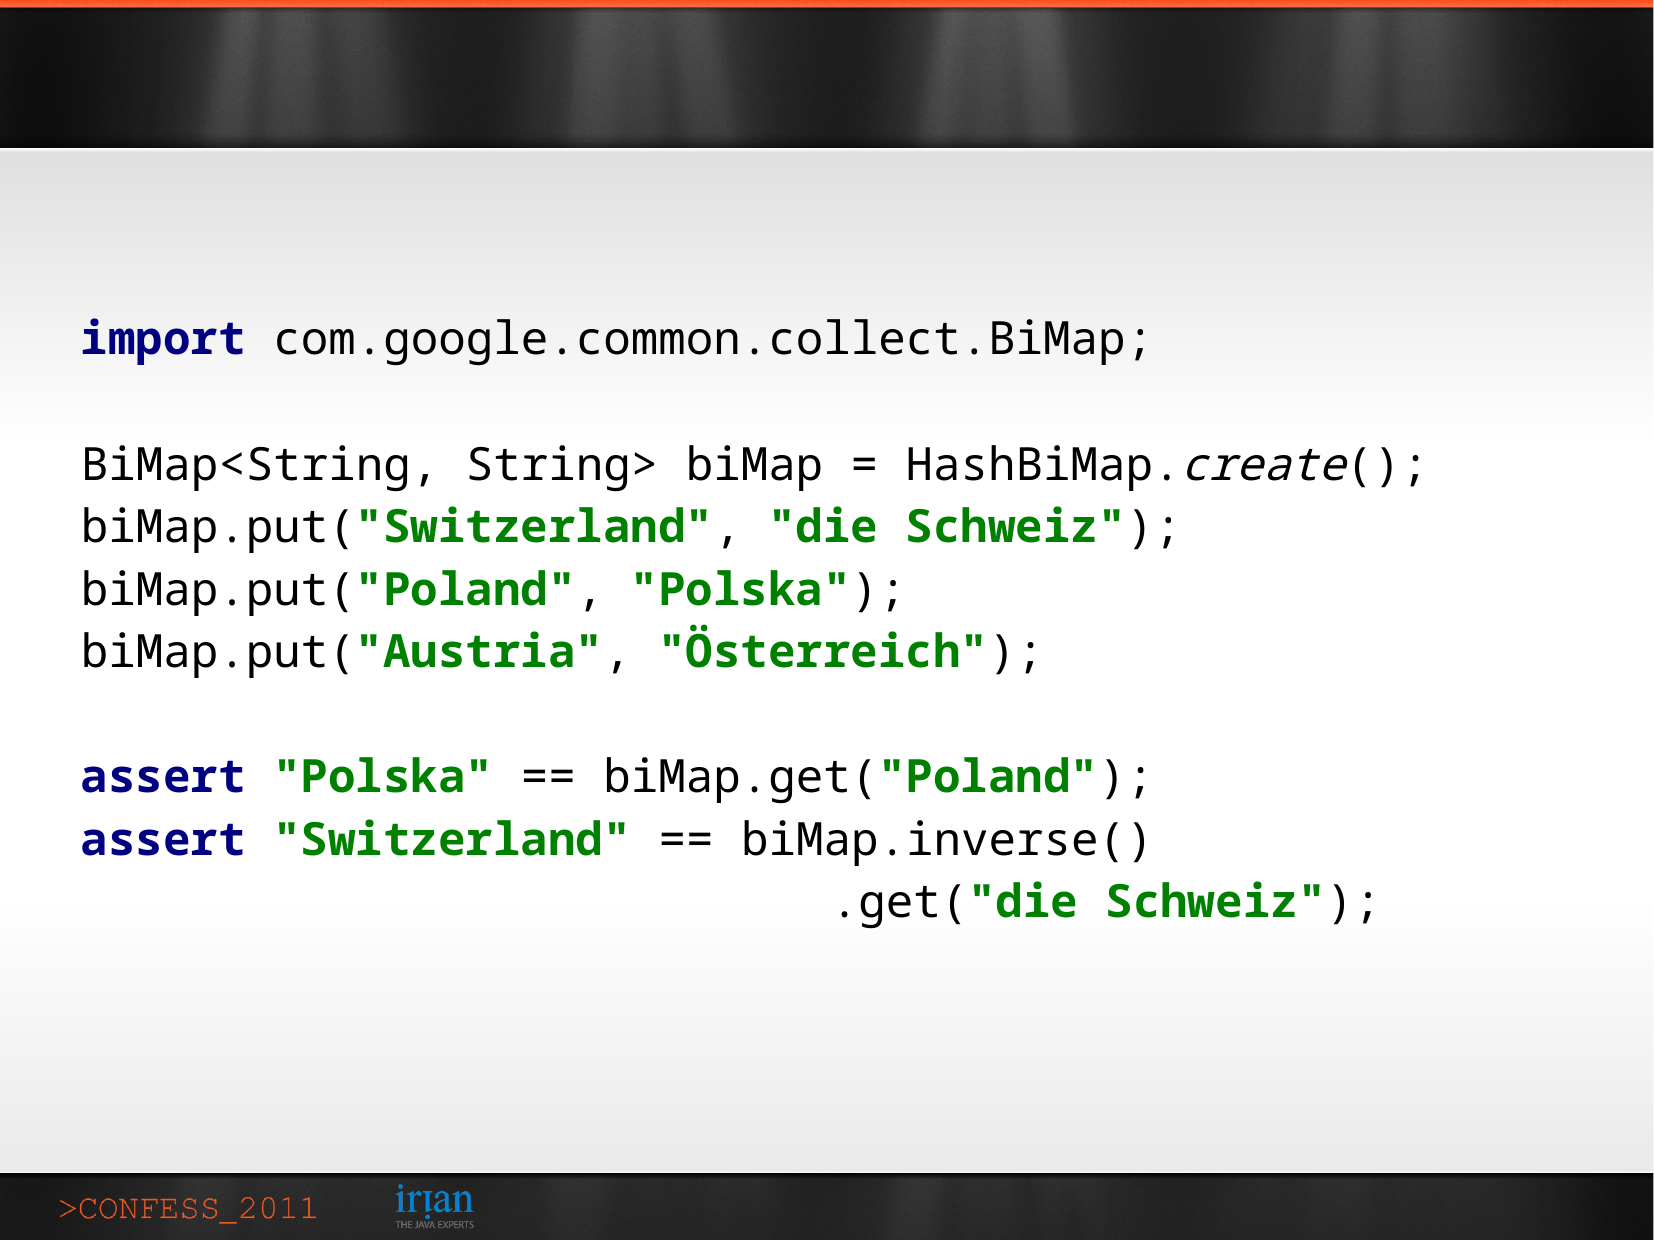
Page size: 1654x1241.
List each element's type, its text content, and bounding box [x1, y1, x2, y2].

picture [0, 0, 1654, 1240]
subtitle import com.google.common.collect.BiMap; BiMap<String, String> biMap = HashBiMap.create(); biMap.put("Switzerland", "die Schweiz"); biMap.put("Poland", "Polska"); biMap.put("Austria", "Österreich"); assert "Polska" == biMap.get("Poland"); assert "Switzerland" == biMap.inverse() .get("die Schweiz"); [80, 305, 1654, 1125]
